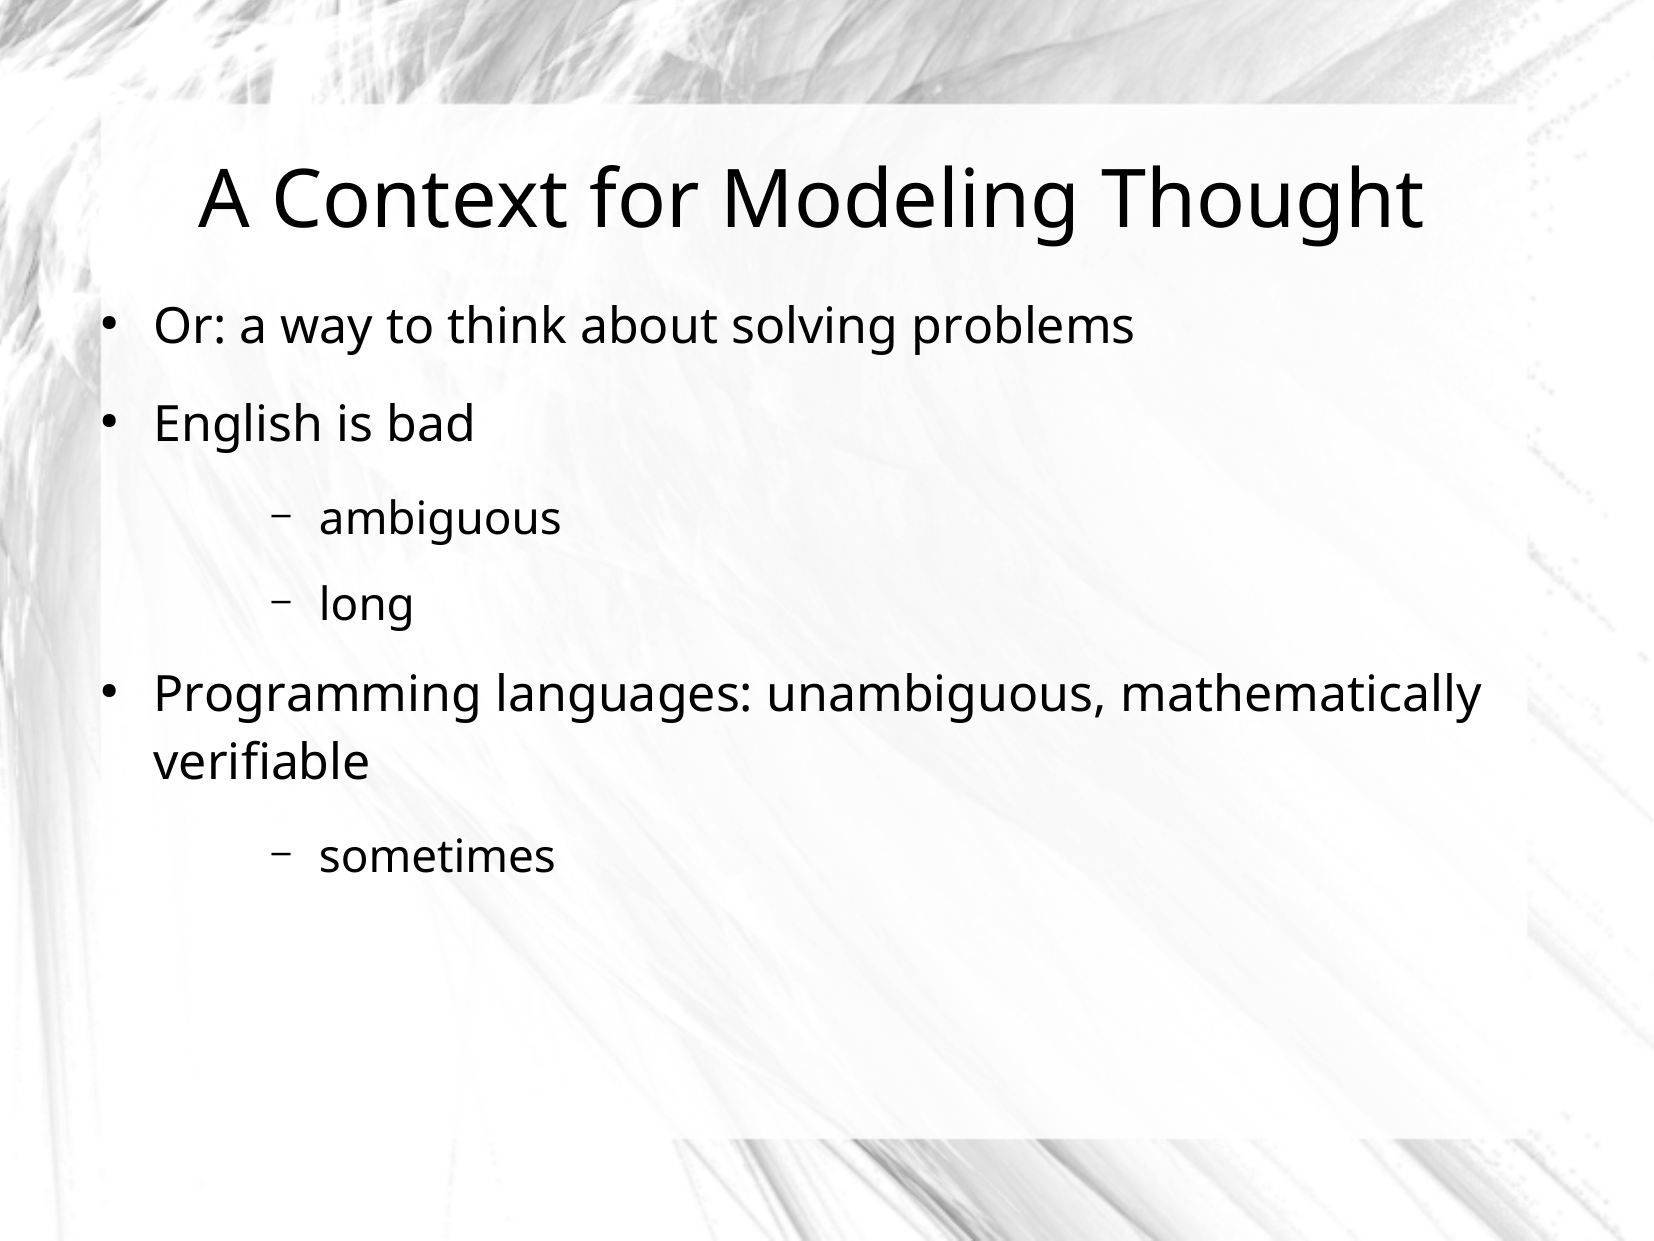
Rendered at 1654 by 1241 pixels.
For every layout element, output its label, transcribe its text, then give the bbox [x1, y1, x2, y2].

list Or: a way to think about solving problems English is bad ambiguous long Programming languages: unambiguous, mathematically verifiable sometimes [82, 290, 1538, 832]
title A Context for Modeling Thought [118, 112, 1506, 281]
picture [0, 0, 1654, 1241]
